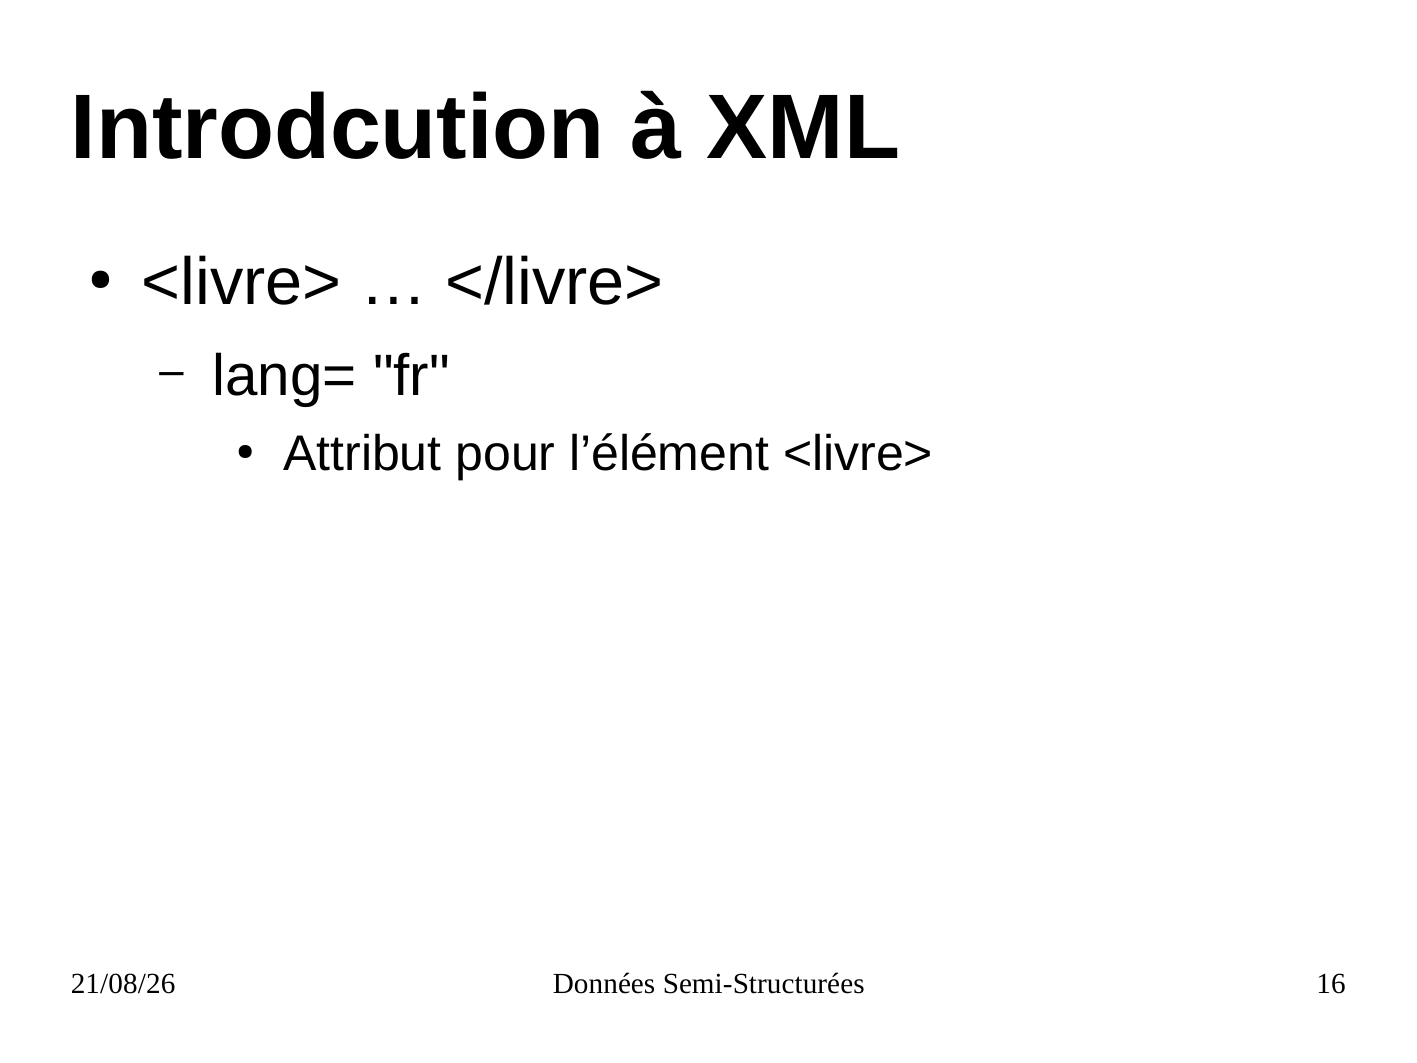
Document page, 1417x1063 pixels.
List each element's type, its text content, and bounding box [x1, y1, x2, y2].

list <livre> … </livre> lang= "fr" Attribut pour l’élément <livre> [70, 244, 1346, 925]
title Introdcution à XML [70, 42, 1346, 212]
